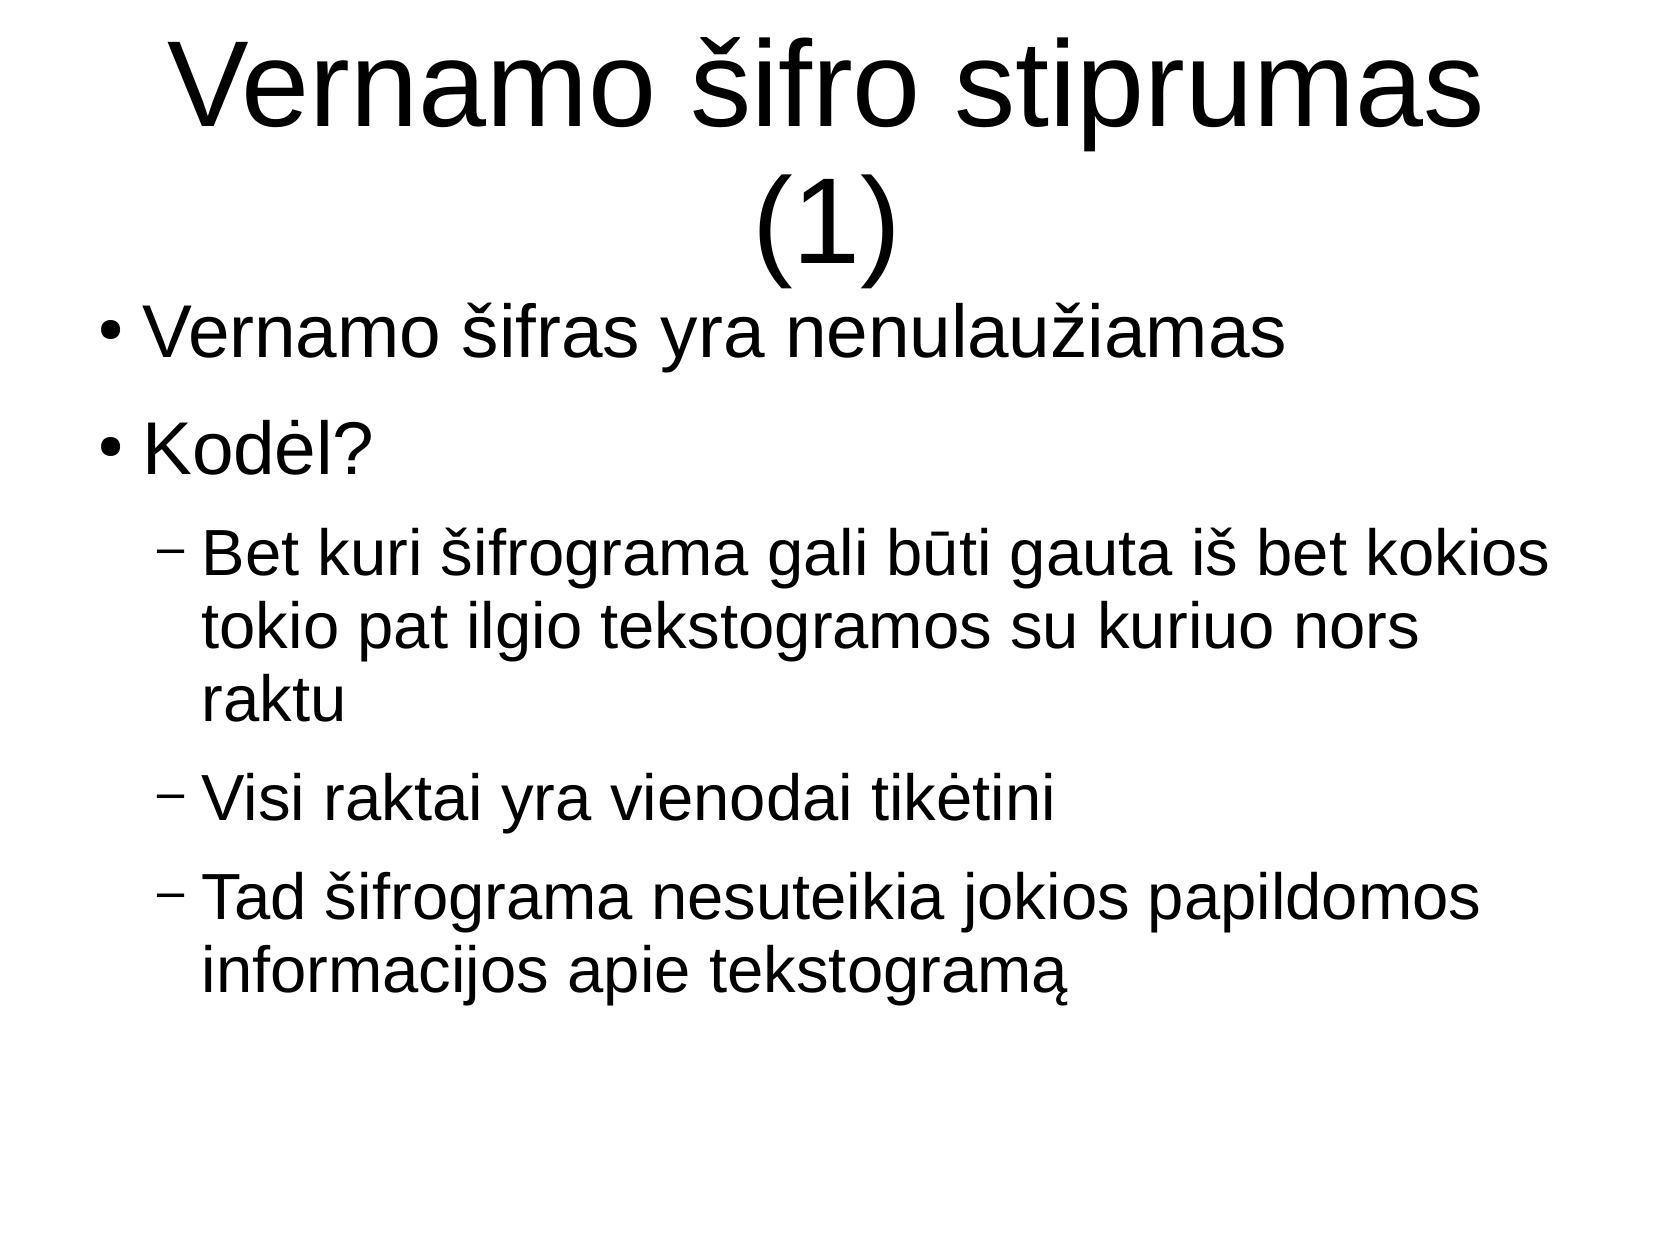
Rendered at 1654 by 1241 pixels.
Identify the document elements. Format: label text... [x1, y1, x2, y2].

list Vernamo šifras yra nenulaužiamas Kodėl? Bet kuri šifrograma gali būti gauta iš bet kokios tokio pat ilgio tekstogramos su kuriuo nors raktu Visi raktai yra vienodai tikėtini Tad šifrograma nesuteikia jokios papildomos informacijos apie tekstogramą [82, 290, 1571, 1010]
title Vernamo šifro stiprumas (1) [82, 16, 1571, 290]
